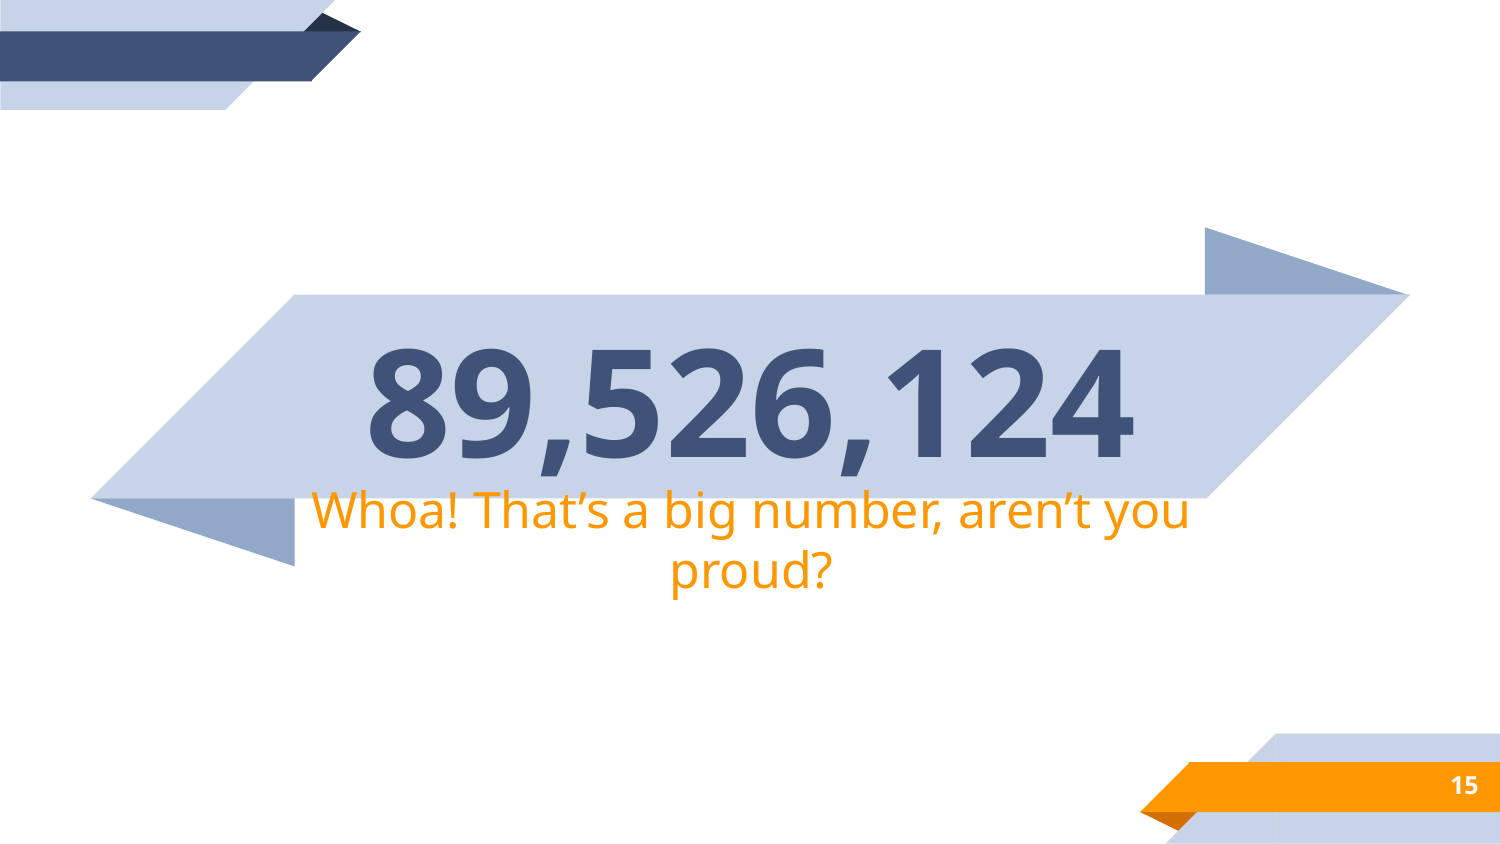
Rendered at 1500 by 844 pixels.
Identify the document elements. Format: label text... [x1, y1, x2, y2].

title 89,526,124 [91, 296, 1411, 498]
text_box [293, 227, 1411, 296]
subtitle Whoa! That’s a big number, aren’t you proud? [255, 497, 1248, 580]
text_box [90, 498, 255, 554]
slide_number <número> [1249, 760, 1494, 813]
